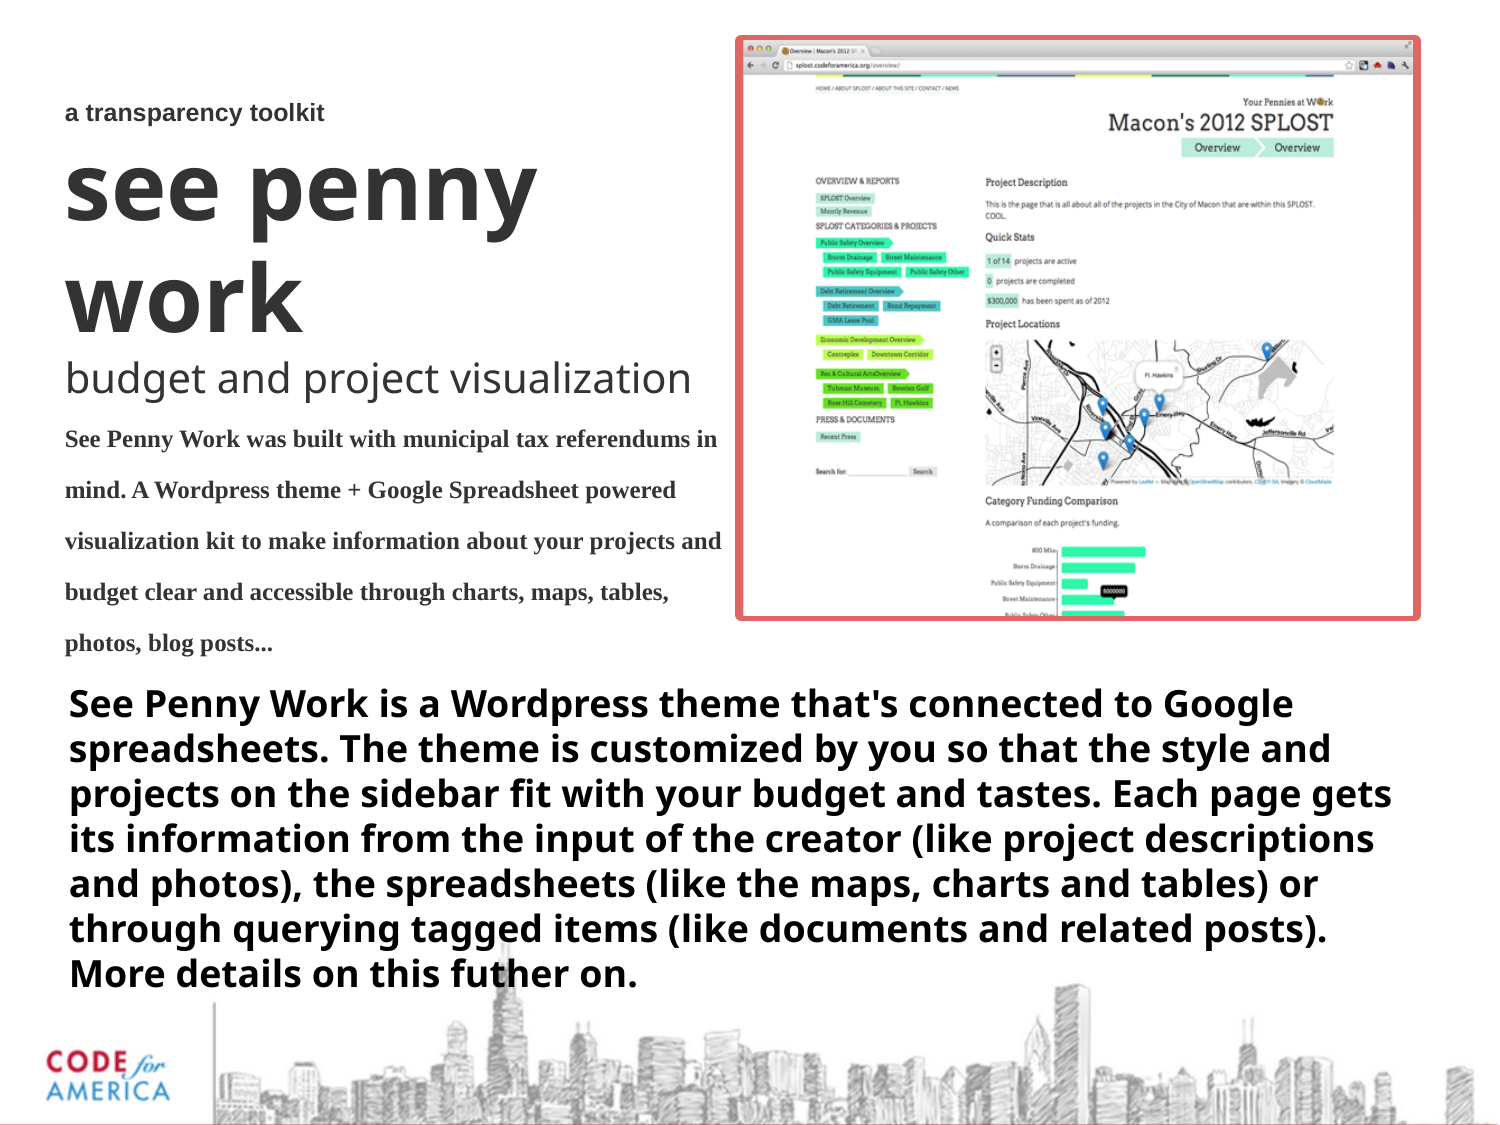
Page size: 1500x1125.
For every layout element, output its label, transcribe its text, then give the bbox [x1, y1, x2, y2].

text_box [0, 933, 1500, 1125]
text_box a transparency toolkit see penny work budget and project visualization See Penny Work was built with municipal tax referendums in mind. A Wordpress theme + Google Spreadsheet powered visualization kit to make information about your projects and budget clear and accessible through charts, maps, tables, photos, blog posts... [50, 99, 744, 653]
text_box [741, 40, 1415, 616]
text_box See Penny Work is a Wordpress theme that's connected to Google spreadsheets. The theme is customized by you so that the style and projects on the sidebar fit with your budget and tastes. Each page gets its information from the input of the creator (like project descriptions and photos), the spreadsheets (like the maps, charts and tables) or through querying tagged items (like documents and related posts). More details on this futher on. [54, 653, 1446, 1023]
